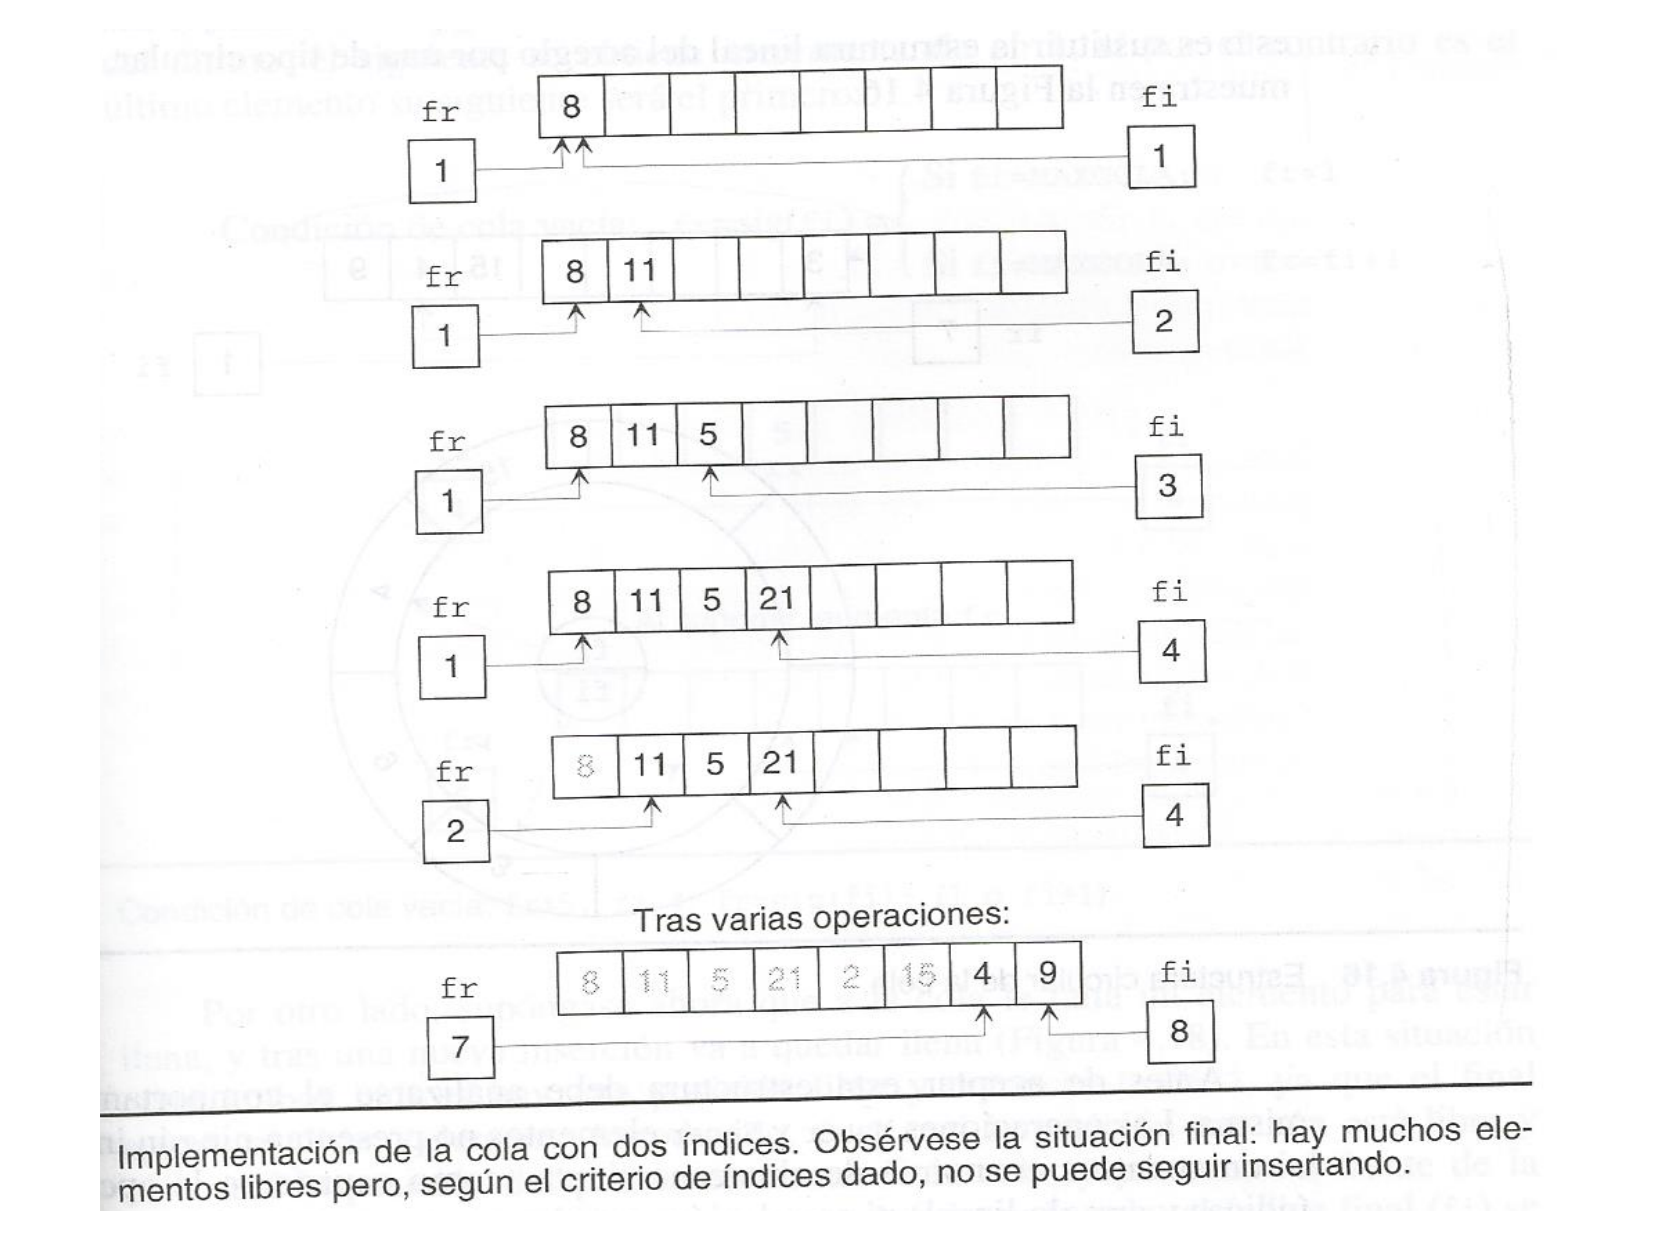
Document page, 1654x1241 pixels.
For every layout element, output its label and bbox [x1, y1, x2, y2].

picture [100, 29, 1557, 1211]
